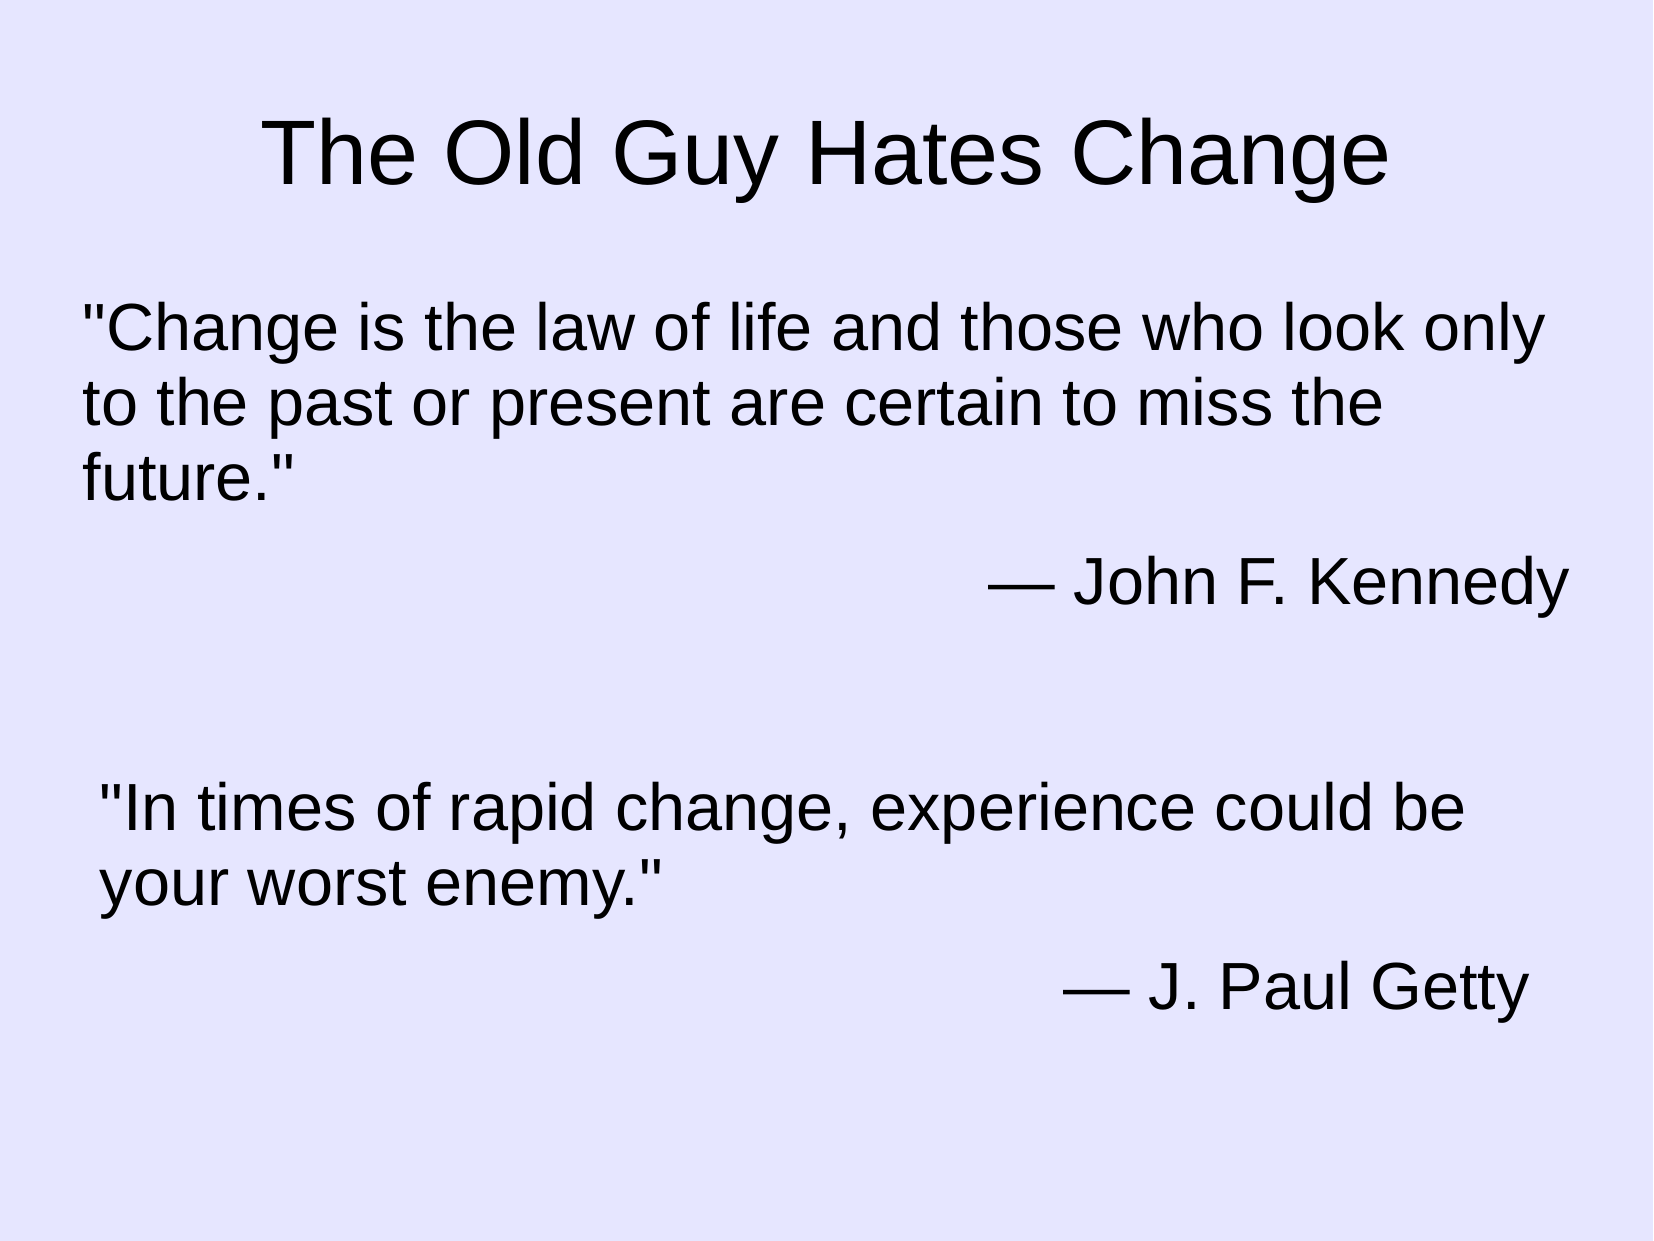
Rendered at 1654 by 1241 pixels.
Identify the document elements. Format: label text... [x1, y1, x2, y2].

list "Change is the law of life and those who look only to the past or present are certain to miss the future." — John F. Kennedy [82, 290, 1571, 1109]
title The Old Guy Hates Change [82, 49, 1571, 257]
text_box "In times of rapid change, experience could be your worst enemy." — J. Paul Getty [85, 762, 1546, 1031]
